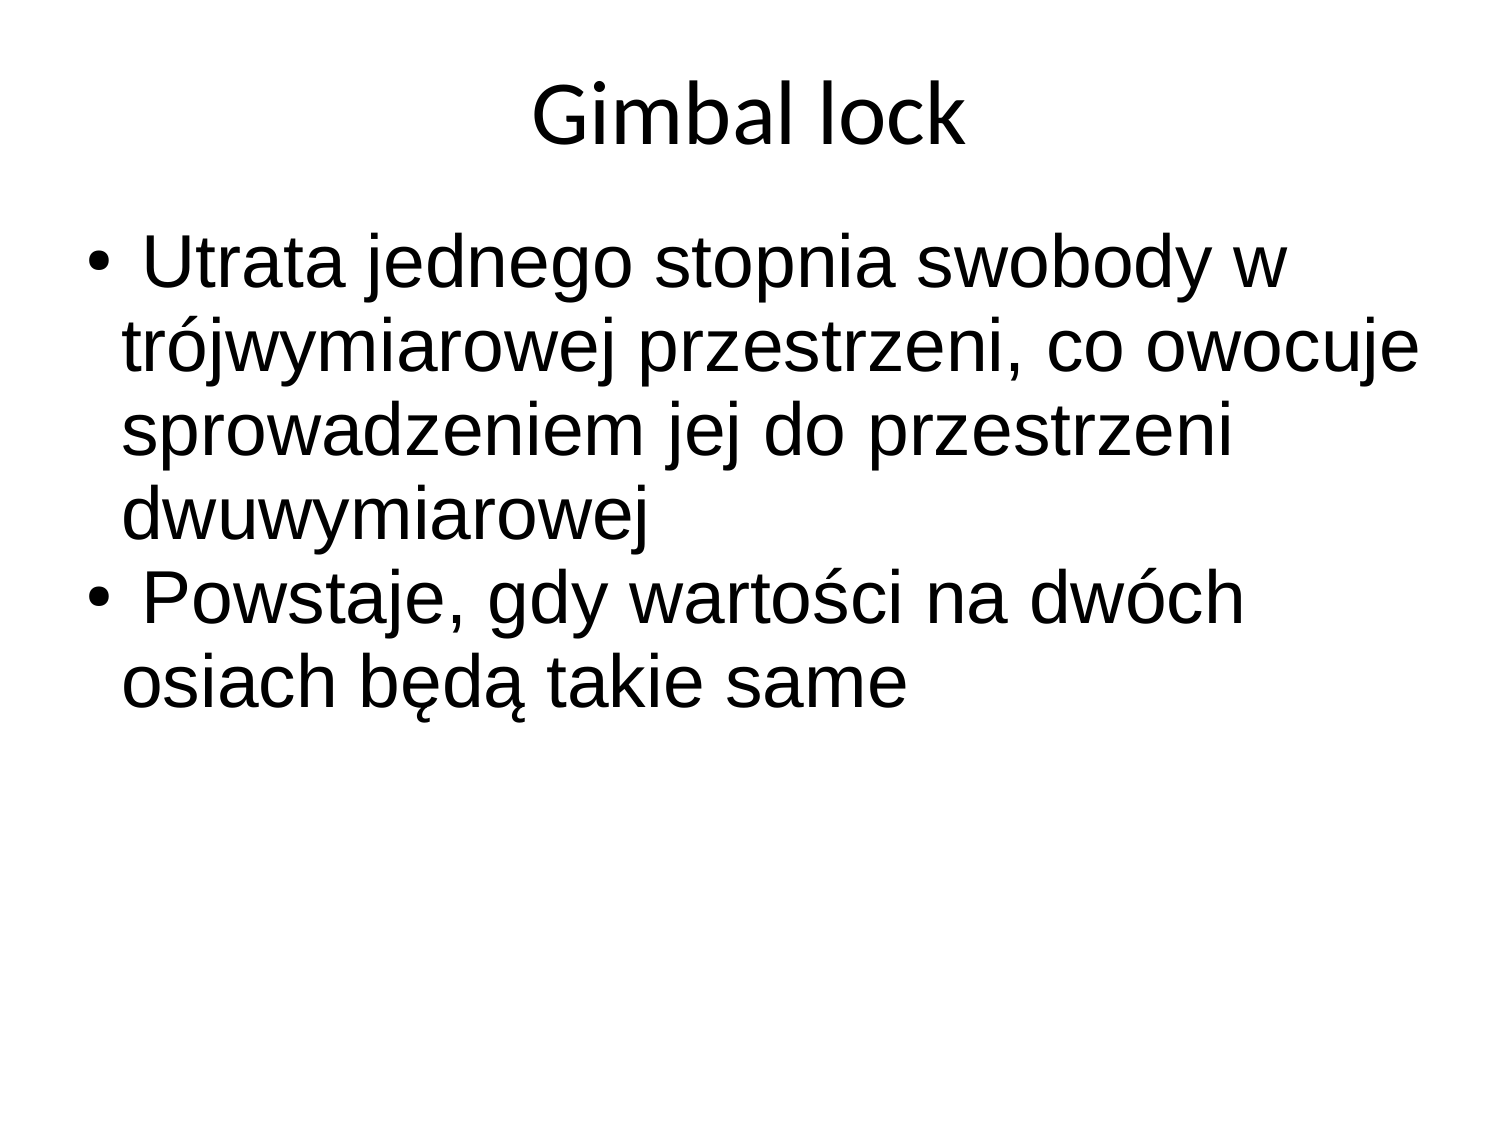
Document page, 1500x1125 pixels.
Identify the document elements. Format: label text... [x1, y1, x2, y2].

text_box Utrata jednego stopnia swobody w trójwymiarowej przestrzeni, co owocuje sprowadzeniem jej do przestrzeni dwuwymiarowej Powstaje, gdy wartości na dwóch osiach będą takie same [70, 212, 1453, 1087]
title Gimbal lock [75, 45, 1425, 212]
